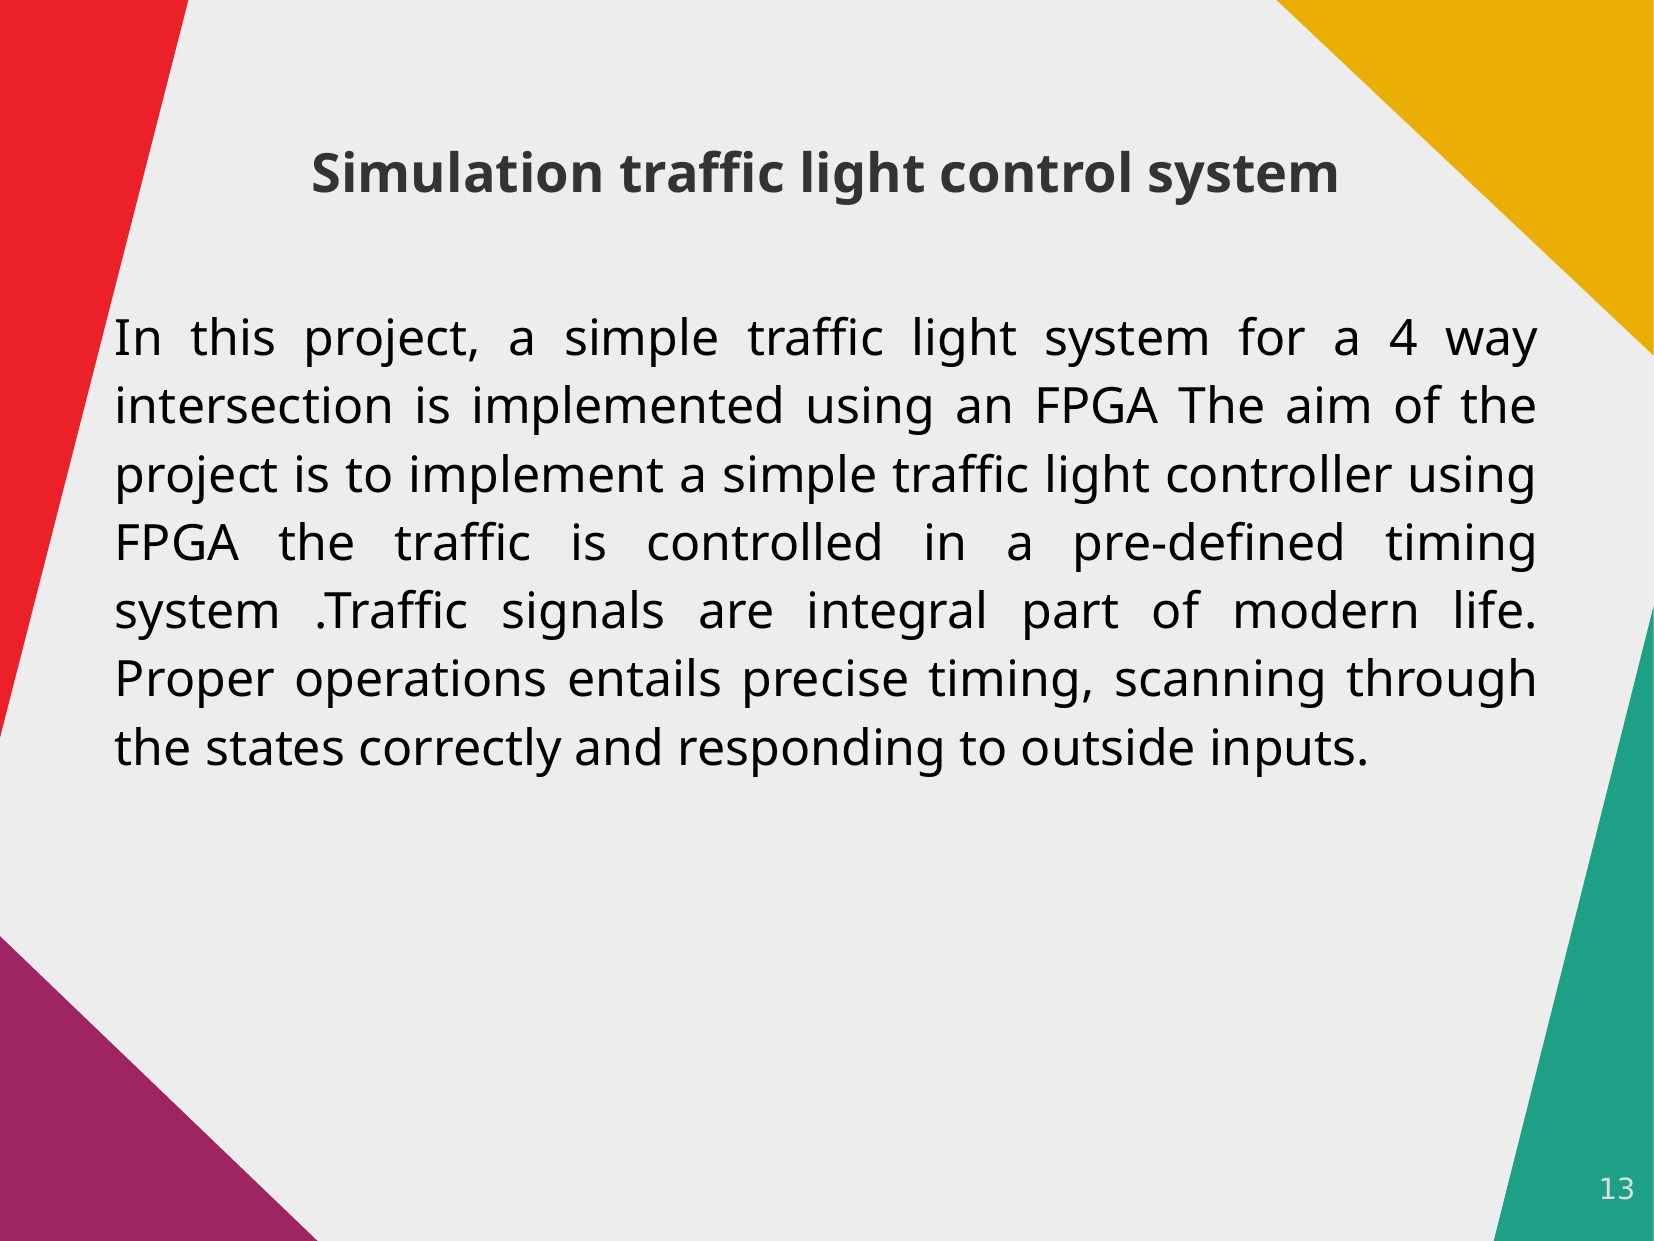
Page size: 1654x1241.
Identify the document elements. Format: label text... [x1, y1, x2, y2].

title Simulation traffic light control system [114, 73, 1539, 271]
list In this project, a simple traffic light system for a 4 way intersection is implemented using an FPGA The aim of the project is to implement a simple traffic light controller using FPGA the traffic is controlled in a pre-defined timing system .Traffic signals are integral part of modern life. Proper operations entails precise timing, scanning through the states correctly and responding to outside inputs. [114, 302, 1539, 1033]
